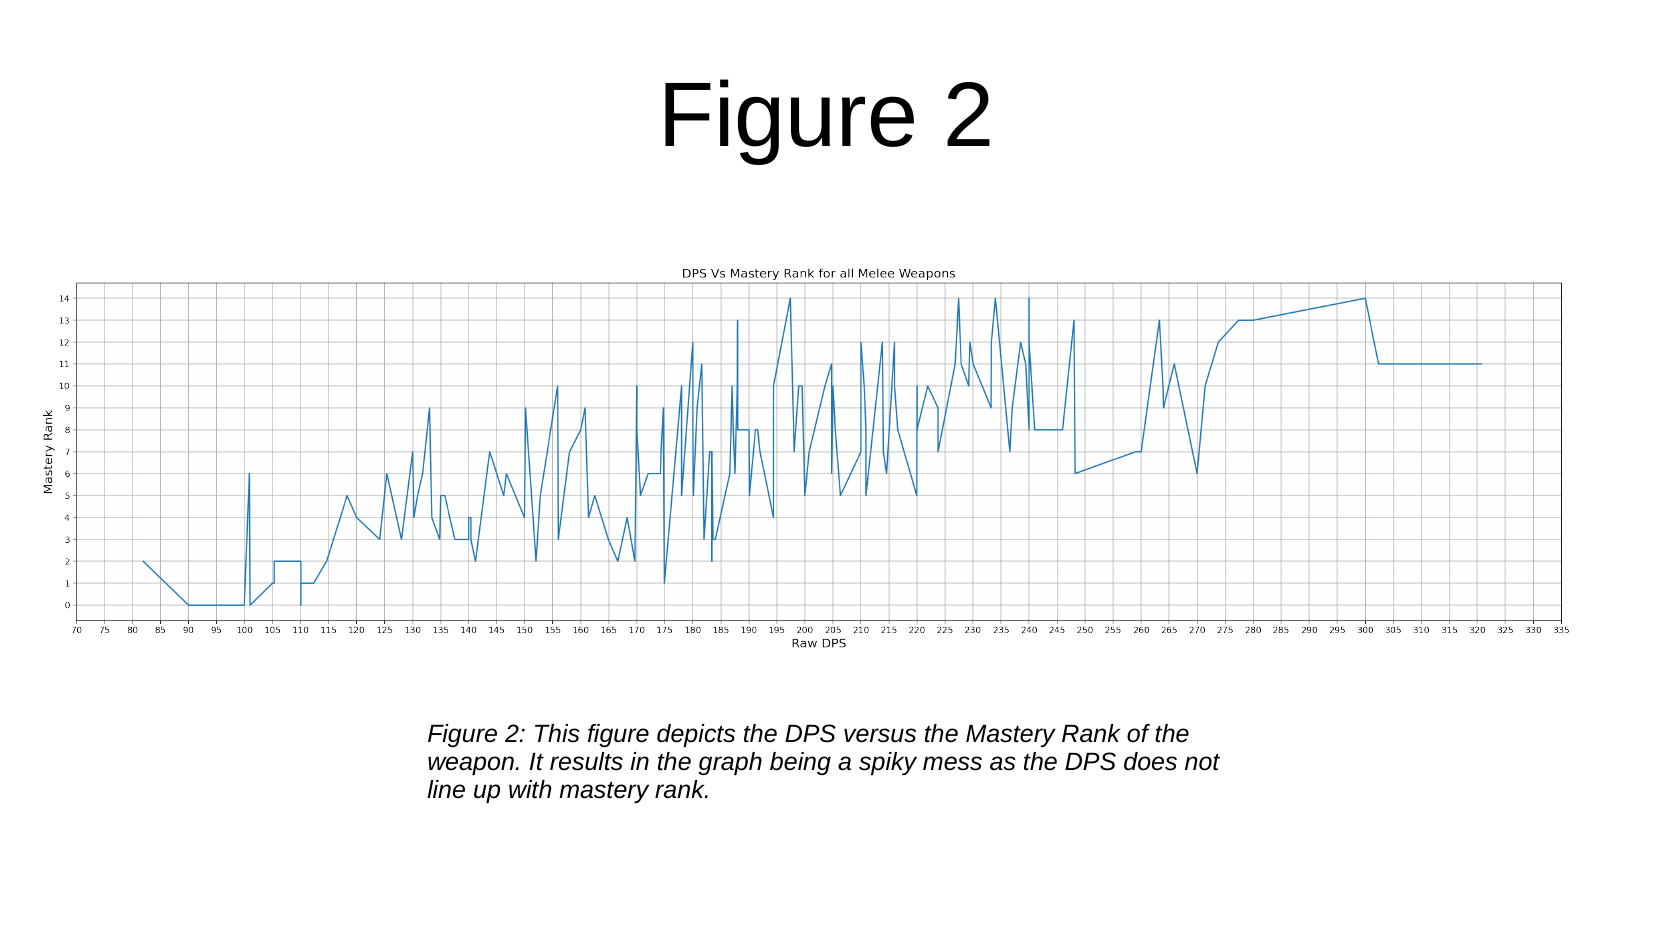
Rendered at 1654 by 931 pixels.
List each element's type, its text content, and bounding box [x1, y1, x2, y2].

text_box Figure 2: This figure depicts the DPS versus the Mastery Rank of the weapon. It results in the graph being a spiky mess as the DPS does not line up with mastery rank. [412, 712, 1238, 812]
title Figure 2 [82, 37, 1571, 193]
picture [37, 262, 1576, 657]
